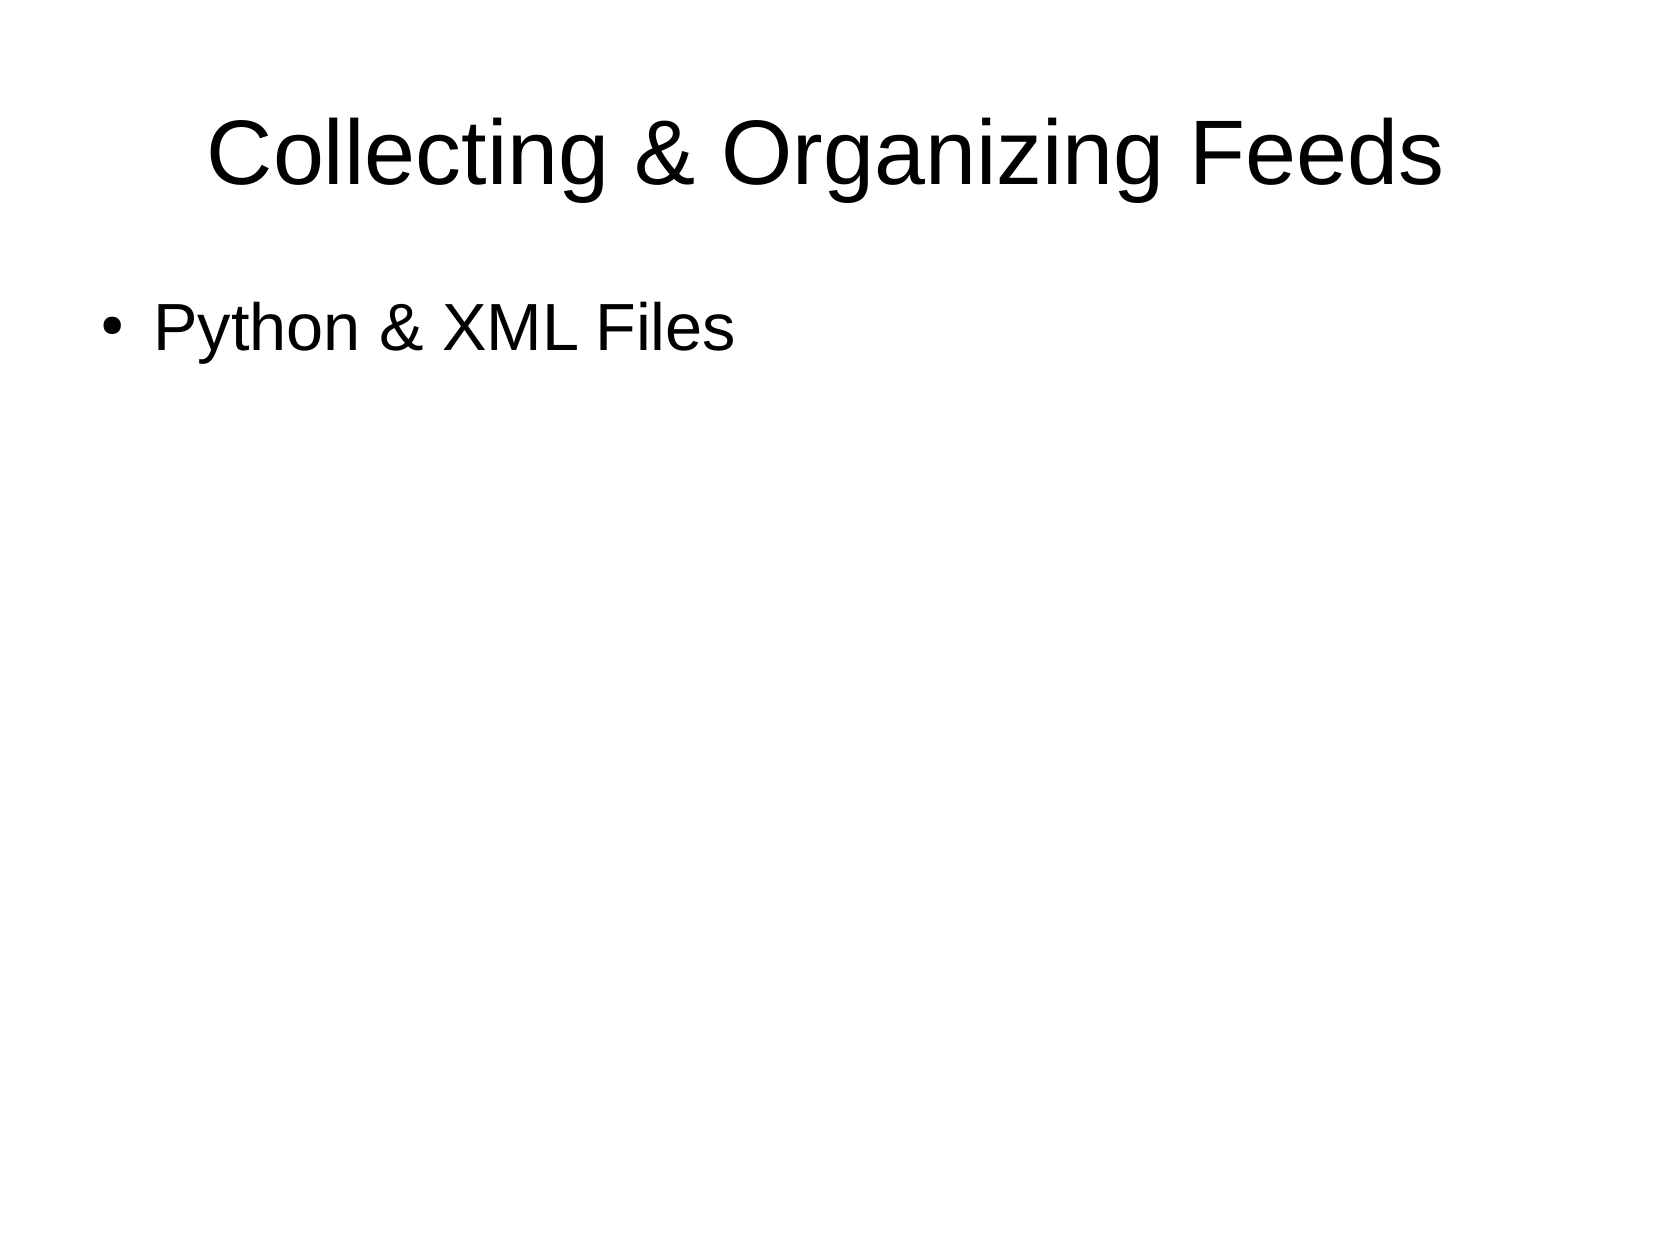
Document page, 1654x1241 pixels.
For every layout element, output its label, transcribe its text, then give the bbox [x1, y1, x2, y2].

list Python & XML Files [82, 290, 1571, 1010]
title Collecting & Organizing Feeds [82, 49, 1571, 257]
